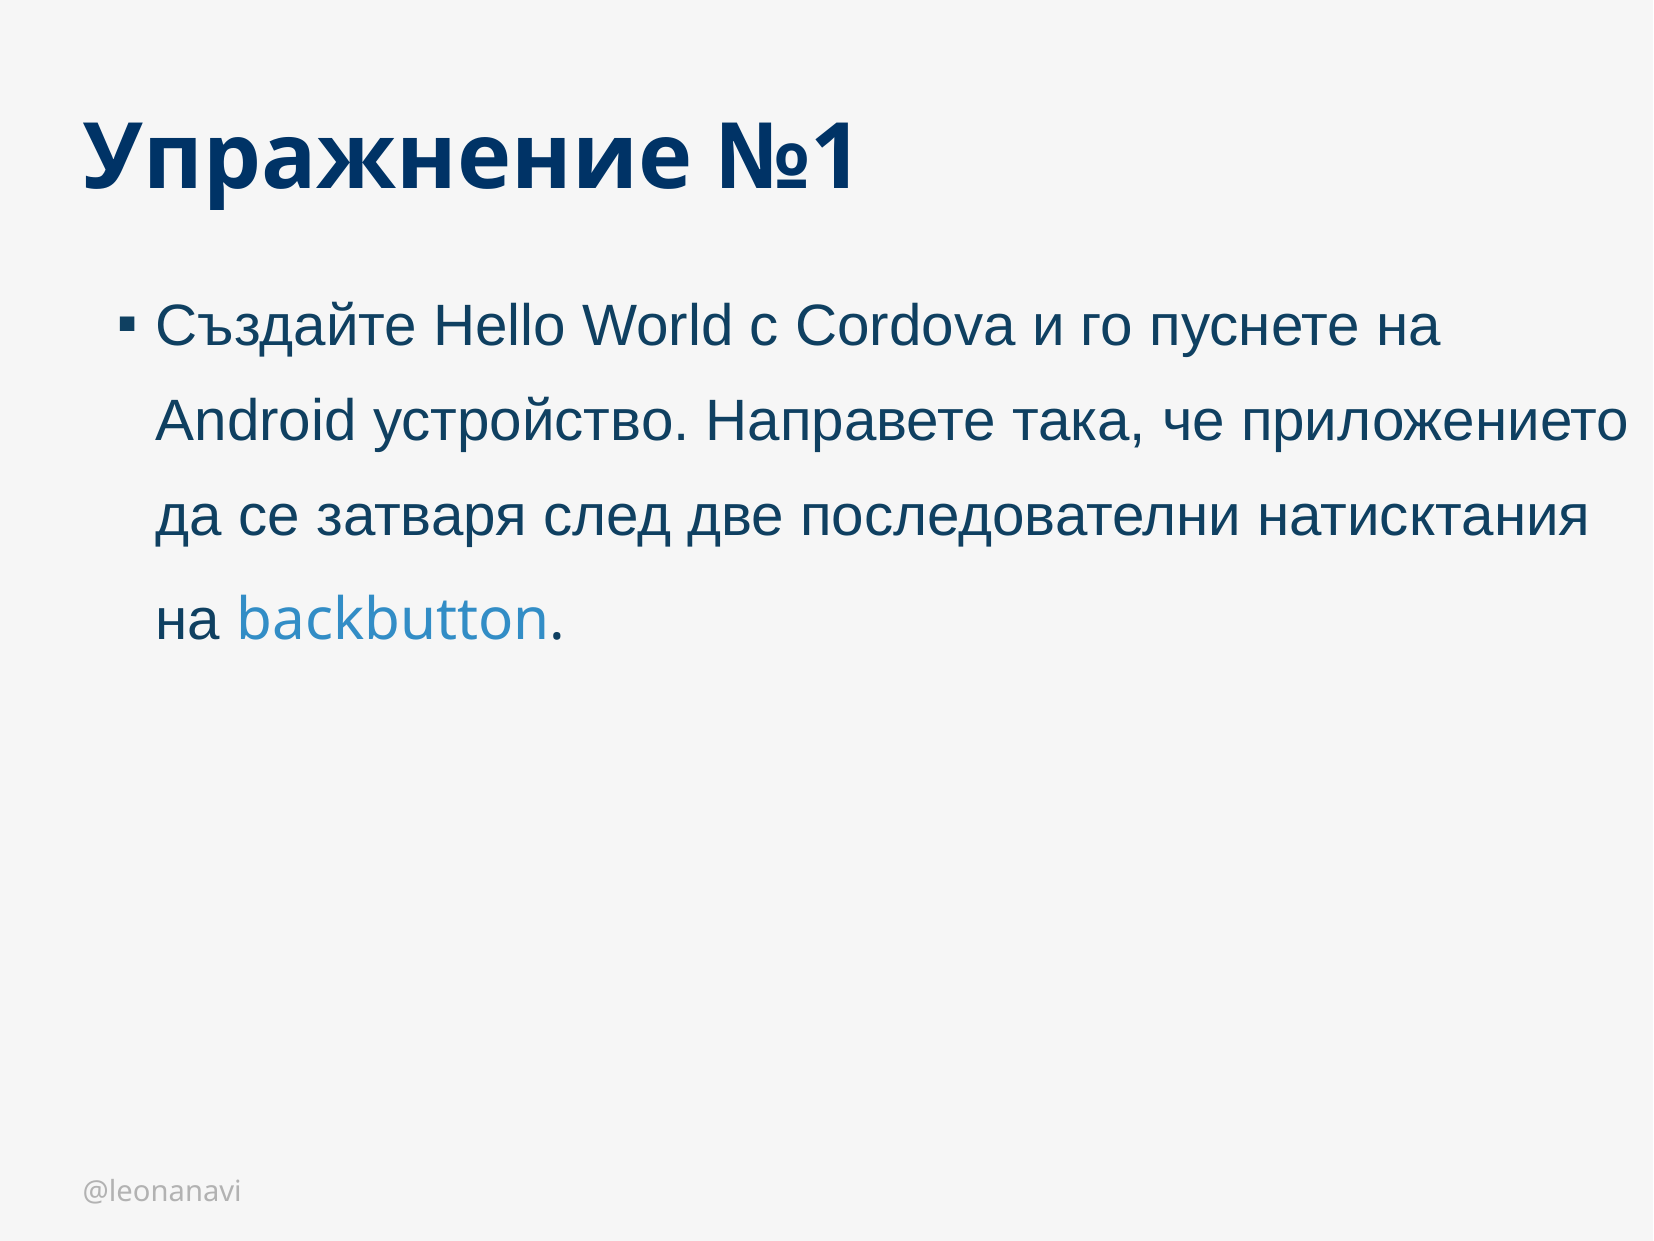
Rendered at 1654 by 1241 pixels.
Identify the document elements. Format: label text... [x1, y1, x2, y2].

text_box Създайте Hello World с Cordova и го пуснете на Android устройство. Направете така, че приложението да се затваря след две последователни натисктания на backbutton. [105, 285, 1653, 1241]
title Упражнение №1 [82, 49, 1571, 257]
